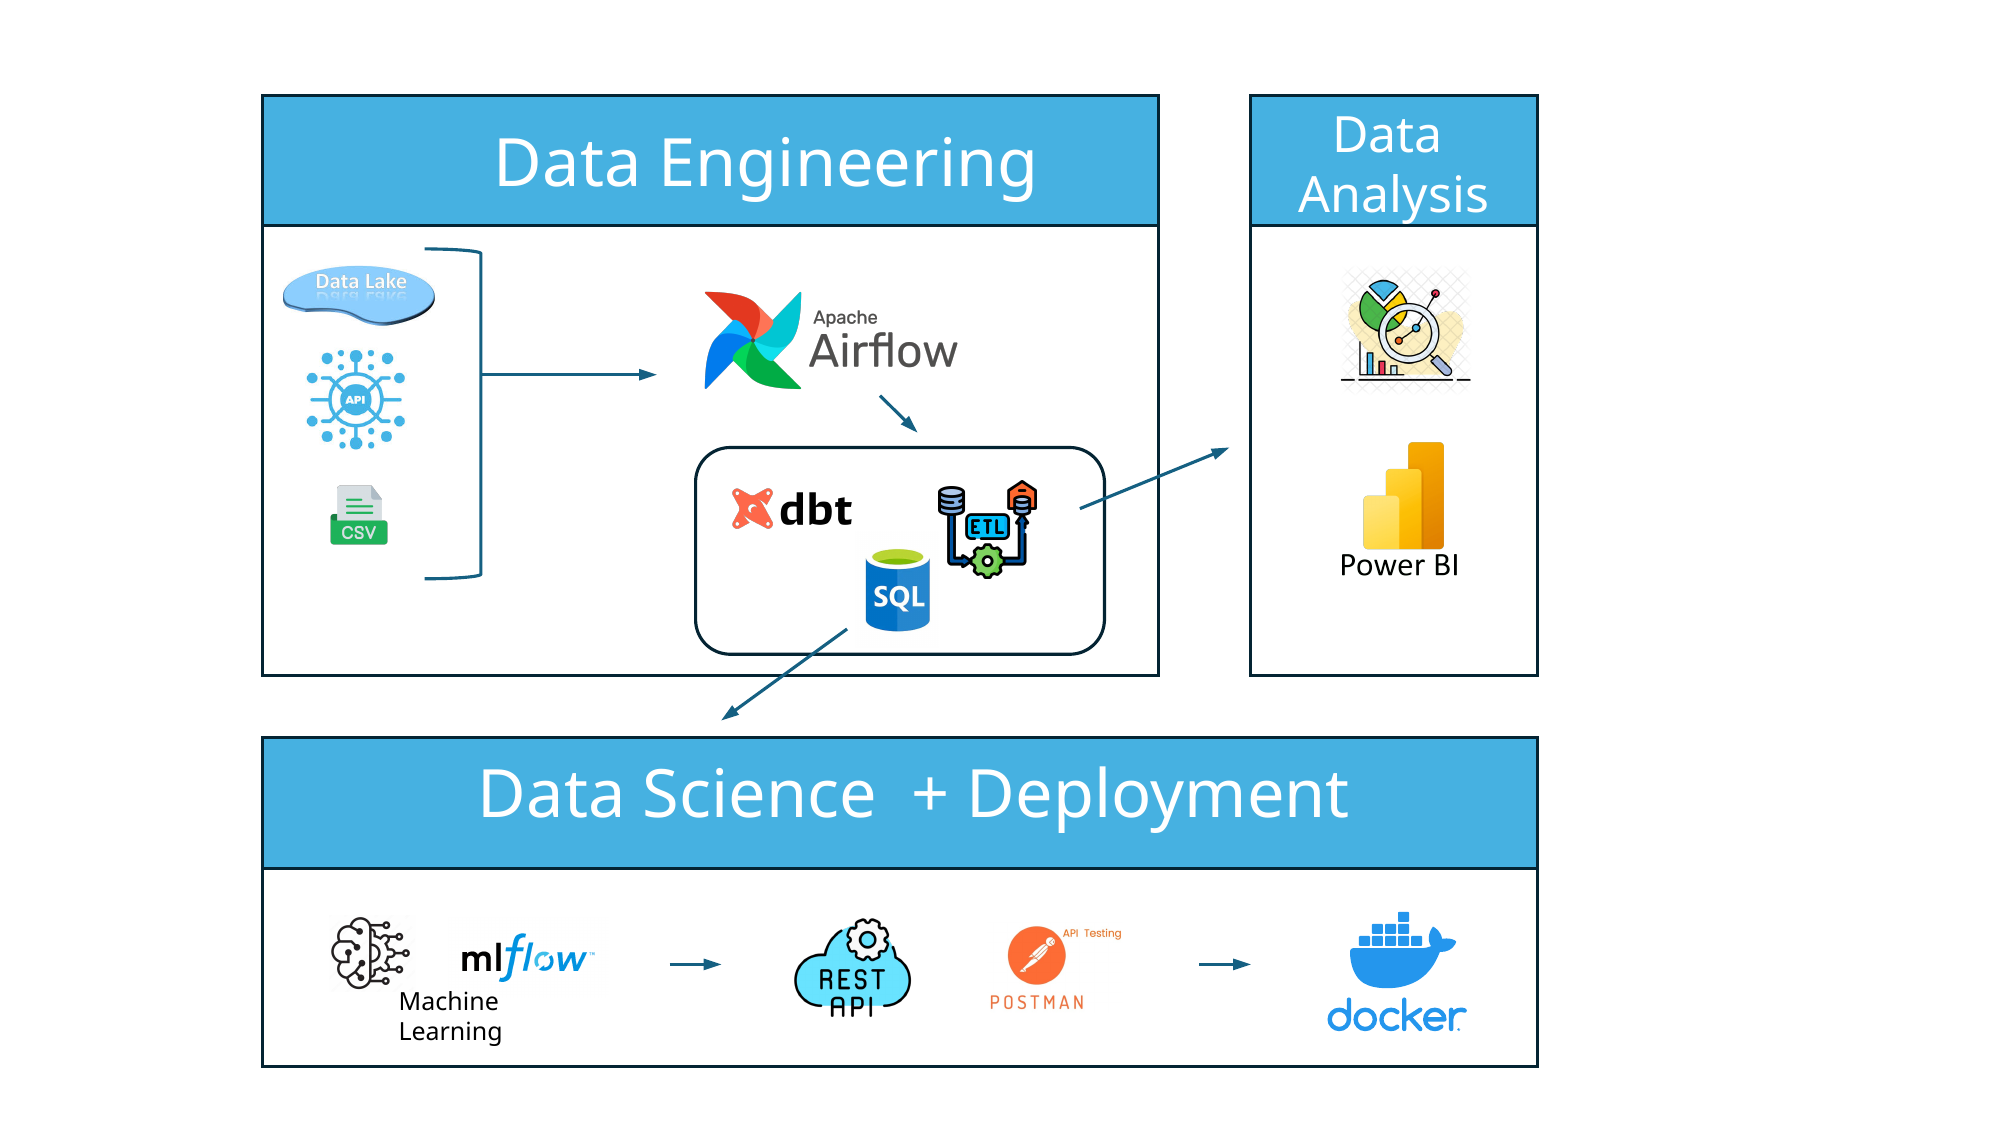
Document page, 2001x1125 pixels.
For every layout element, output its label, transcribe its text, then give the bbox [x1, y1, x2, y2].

picture [987, 922, 1123, 1013]
picture [704, 291, 958, 390]
picture [448, 917, 609, 998]
picture [1324, 908, 1470, 1035]
text_box Data Science + Deployment [462, 743, 1484, 840]
text_box Machine Learning [383, 978, 514, 1054]
picture [329, 915, 416, 992]
text_box Data Analysis [1279, 95, 1509, 232]
picture [1332, 440, 1469, 577]
text_box Data Engineering [479, 112, 1076, 209]
picture [283, 253, 436, 335]
text_box [1251, 95, 1537, 676]
picture [728, 480, 1037, 648]
text_box [263, 95, 1158, 676]
picture [786, 914, 919, 1019]
picture [324, 480, 394, 550]
text_box [263, 738, 1537, 1066]
picture [300, 339, 416, 467]
picture [1339, 264, 1472, 396]
